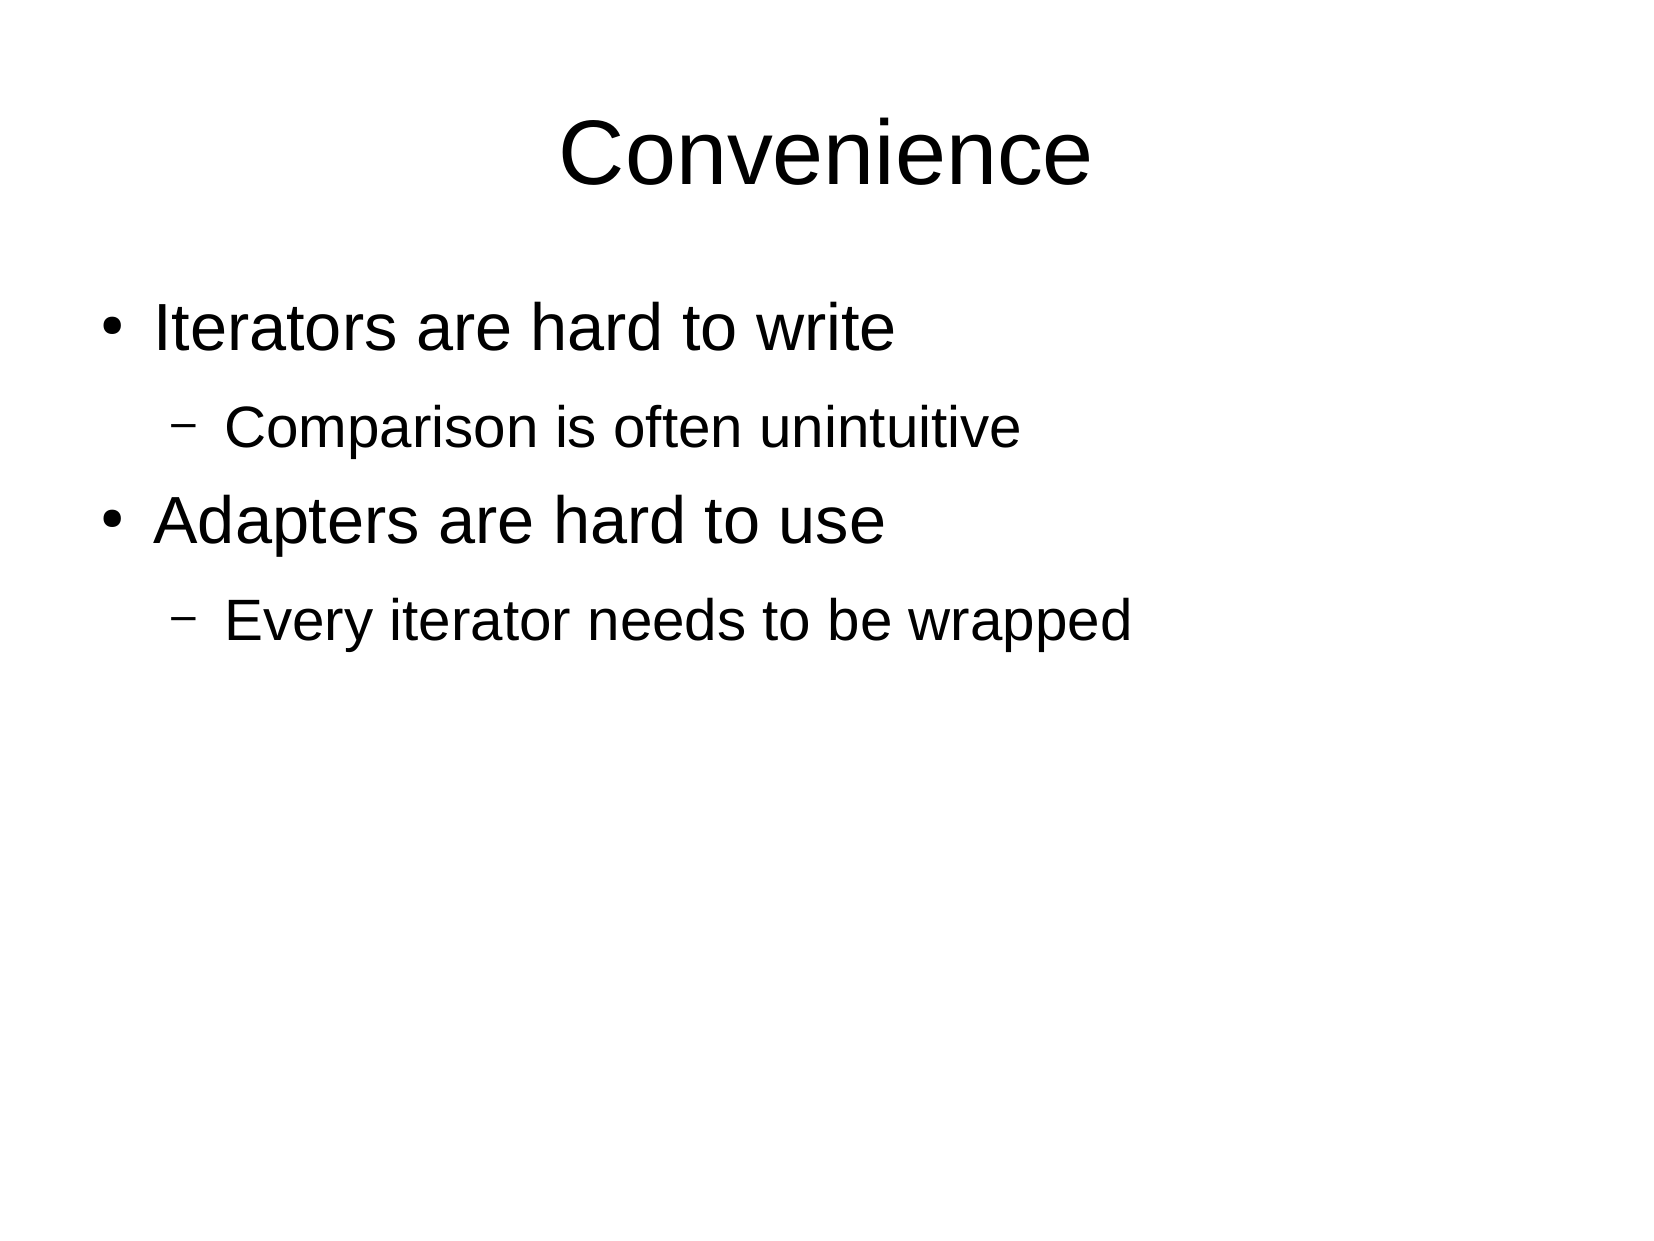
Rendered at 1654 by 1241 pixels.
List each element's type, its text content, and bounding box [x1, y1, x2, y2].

title Convenience [82, 49, 1571, 257]
list Iterators are hard to write Comparison is often unintuitive Adapters are hard to use Every iterator needs to be wrapped [82, 290, 1571, 721]
